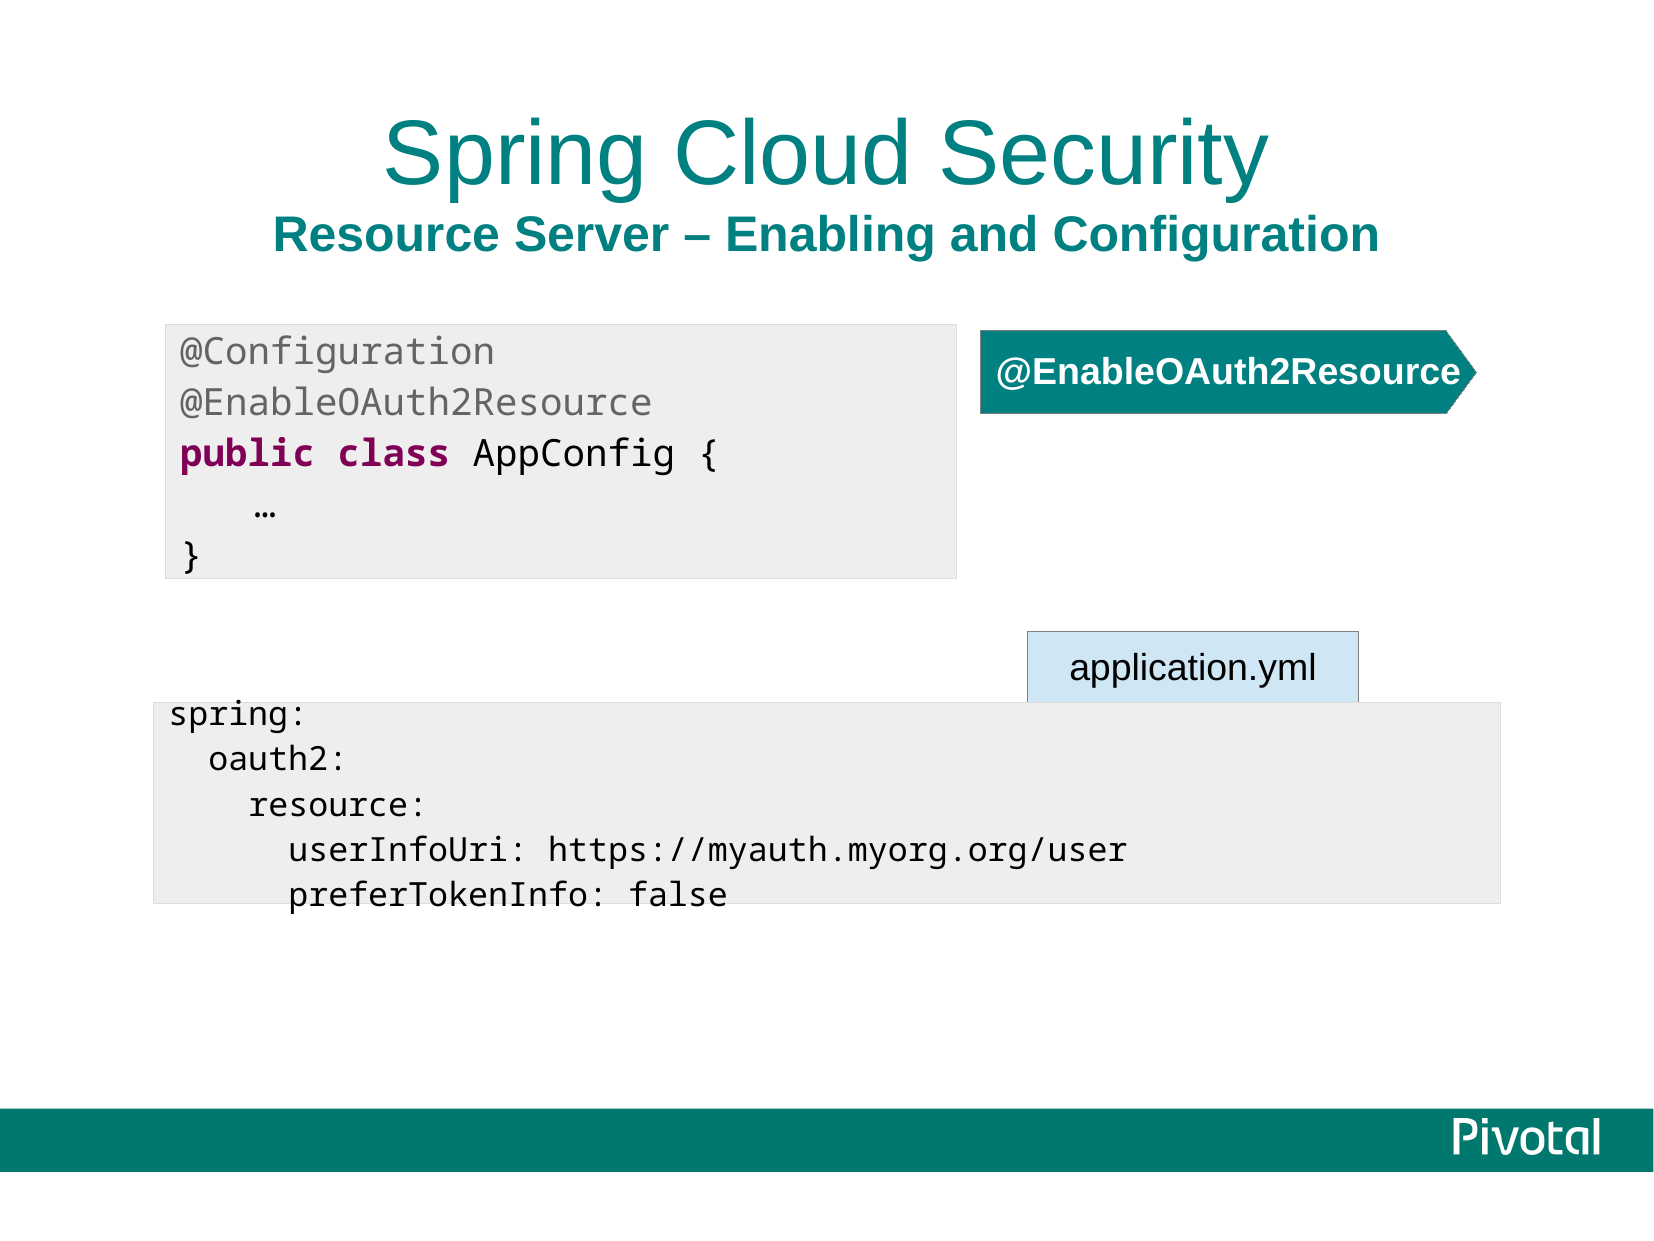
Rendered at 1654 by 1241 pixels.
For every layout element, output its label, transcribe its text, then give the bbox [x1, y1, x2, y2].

text_box application.yml [1027, 631, 1359, 702]
picture [1452, 1115, 1601, 1158]
text_box @EnableOAuth2Resource [980, 330, 1477, 414]
text_box @Configuration @EnableOAuth2Resource public class AppConfig { … } [165, 324, 957, 579]
text_box Resource Server – Enabling and Configuration [0, 198, 1654, 274]
title Spring Cloud Security [82, 49, 1571, 198]
text_box spring: oauth2: resource: userInfoUri: https://myauth.myorg.org/user preferTokenInfo: false [153, 702, 1501, 904]
